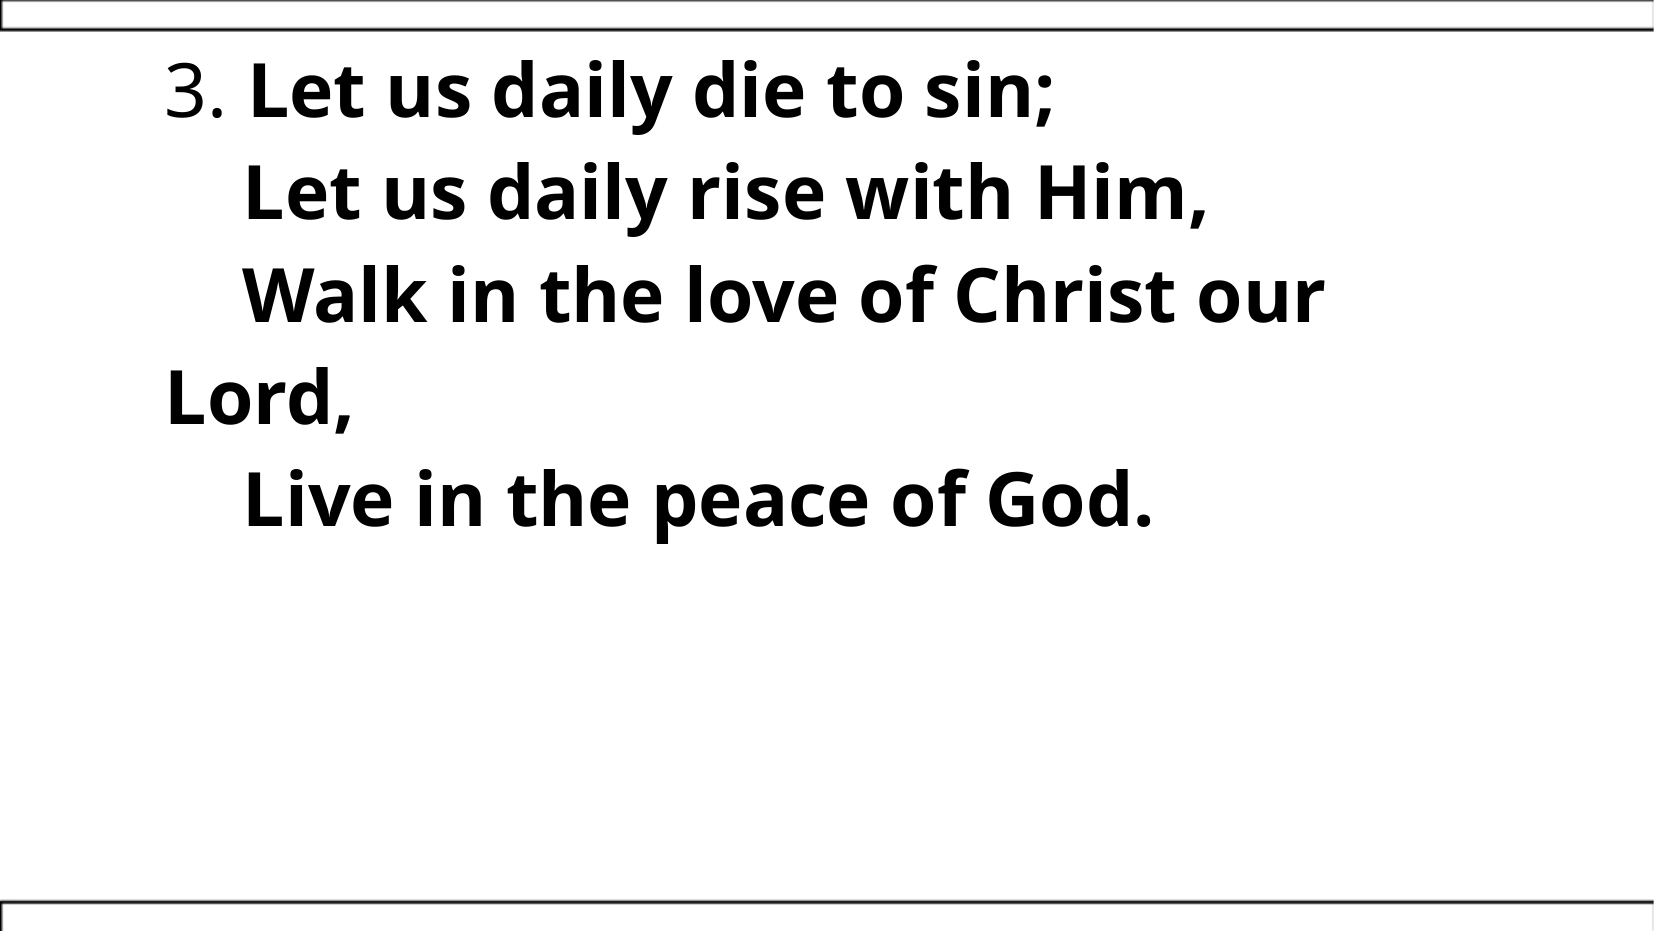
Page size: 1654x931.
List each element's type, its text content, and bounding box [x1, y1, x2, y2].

picture [0, 0, 1654, 931]
text_box 3. Let us daily die to sin; Let us daily rise with Him, Walk in the love of Christ our Lord, Live in the peace of God. [150, 30, 1501, 481]
